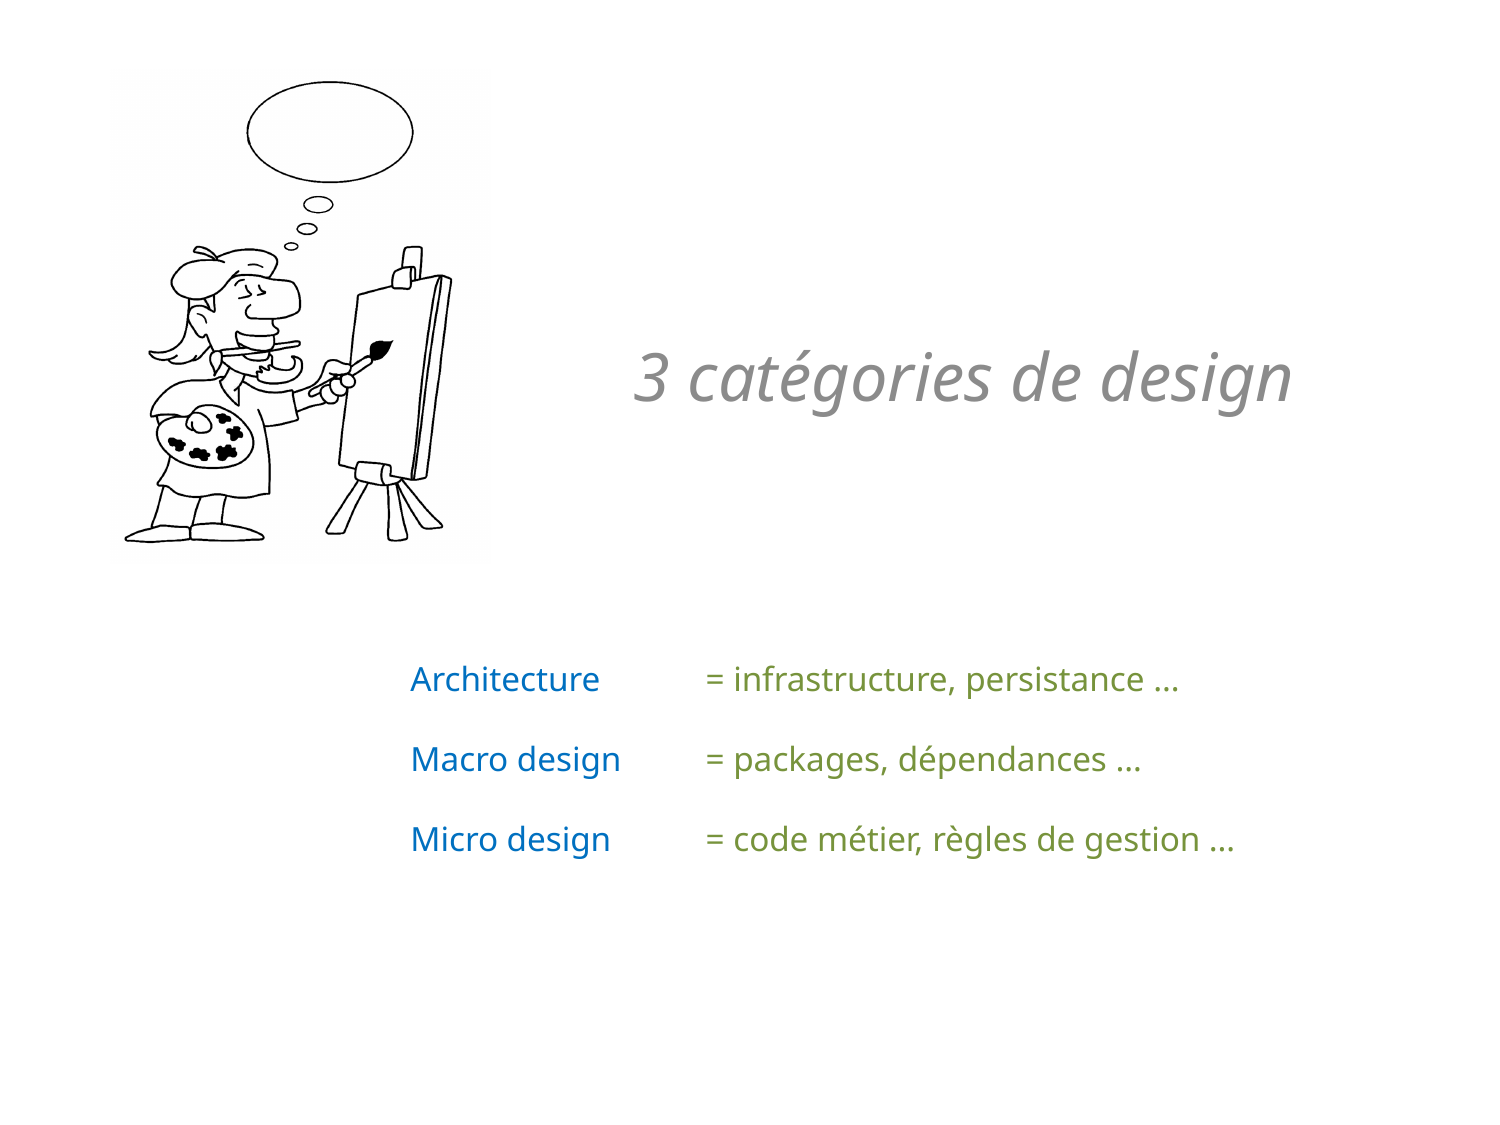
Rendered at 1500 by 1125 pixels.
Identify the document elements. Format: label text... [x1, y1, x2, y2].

picture [110, 69, 491, 564]
text_box Architecture Macro design Micro design [395, 650, 690, 866]
text_box = infrastructure, persistance … = packages, dépendances … = code métier, règles de gestion … [690, 650, 1365, 866]
text_box 3 catégories de design [506, 139, 1424, 611]
